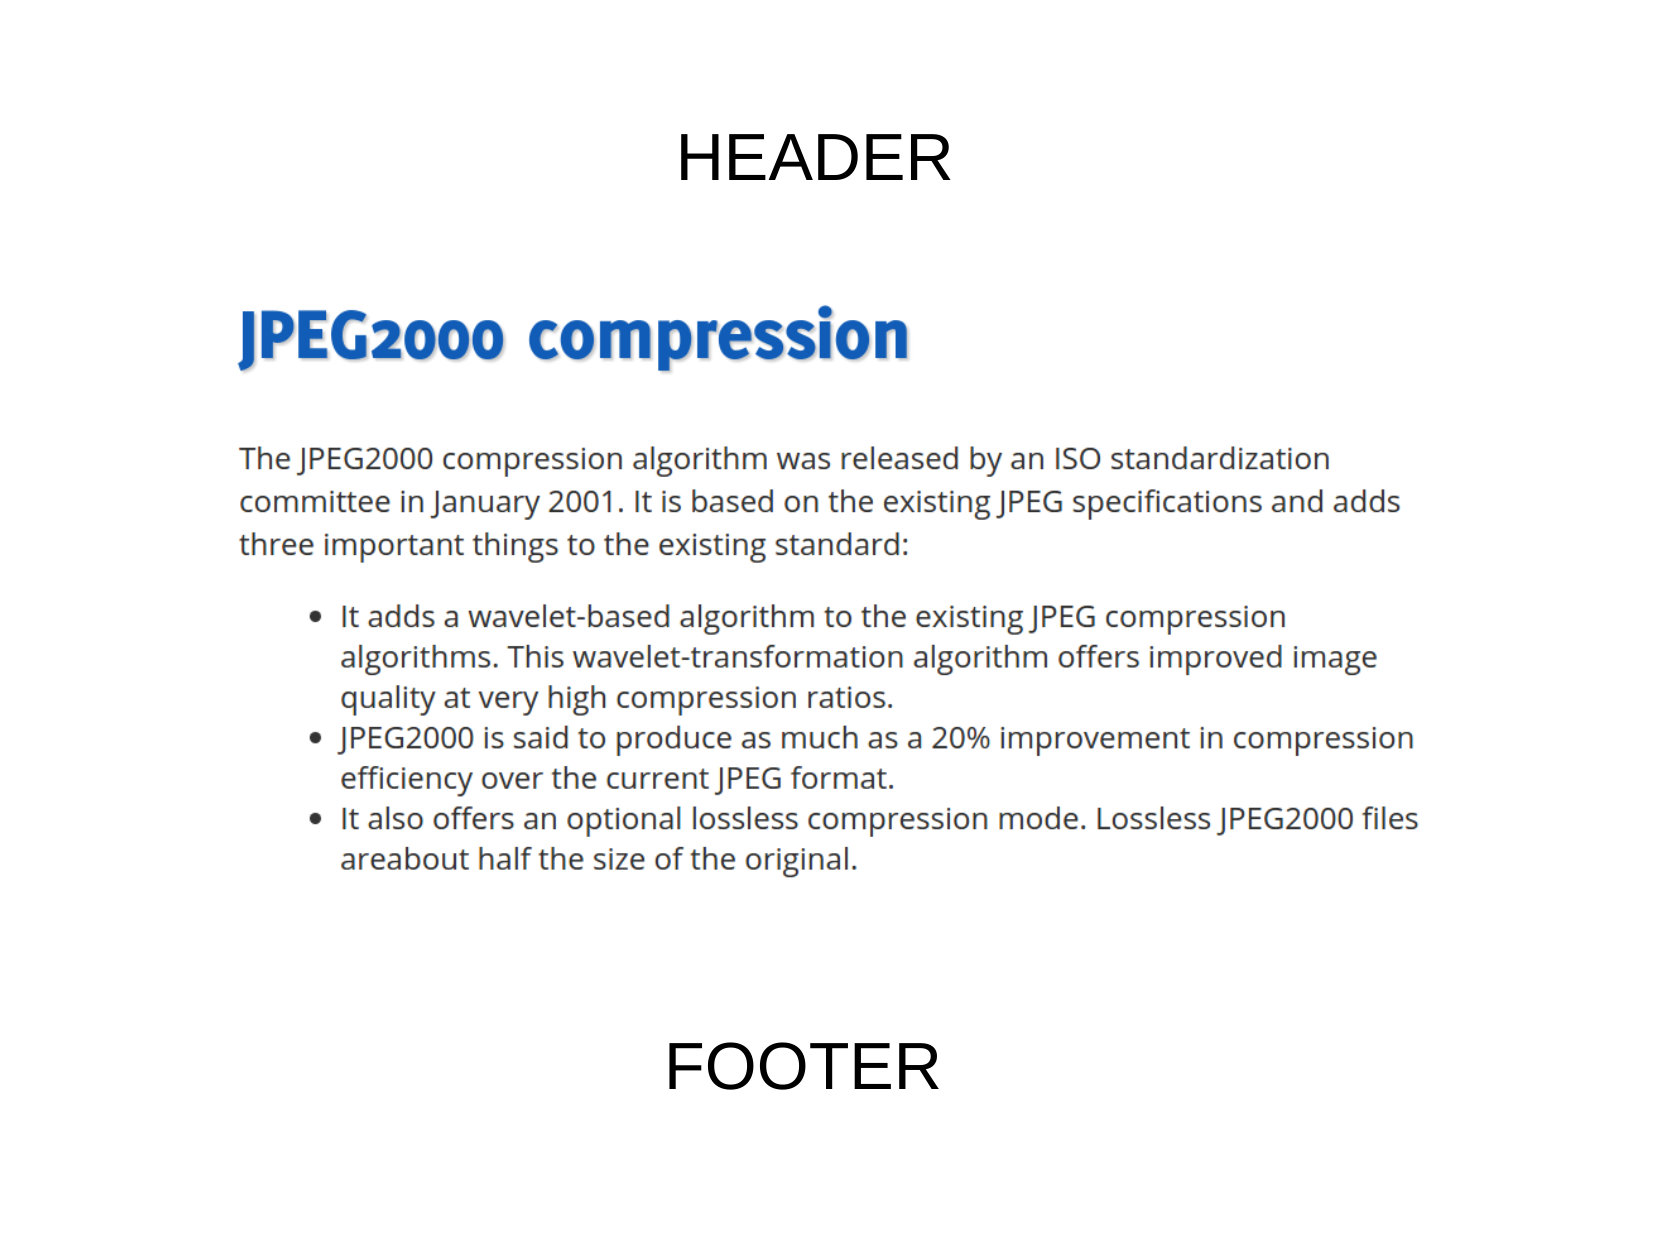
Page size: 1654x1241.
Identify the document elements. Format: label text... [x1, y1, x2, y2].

text_box FOOTER [59, 951, 1548, 1182]
picture [200, 295, 1474, 890]
subtitle HEADER [70, 42, 1560, 272]
